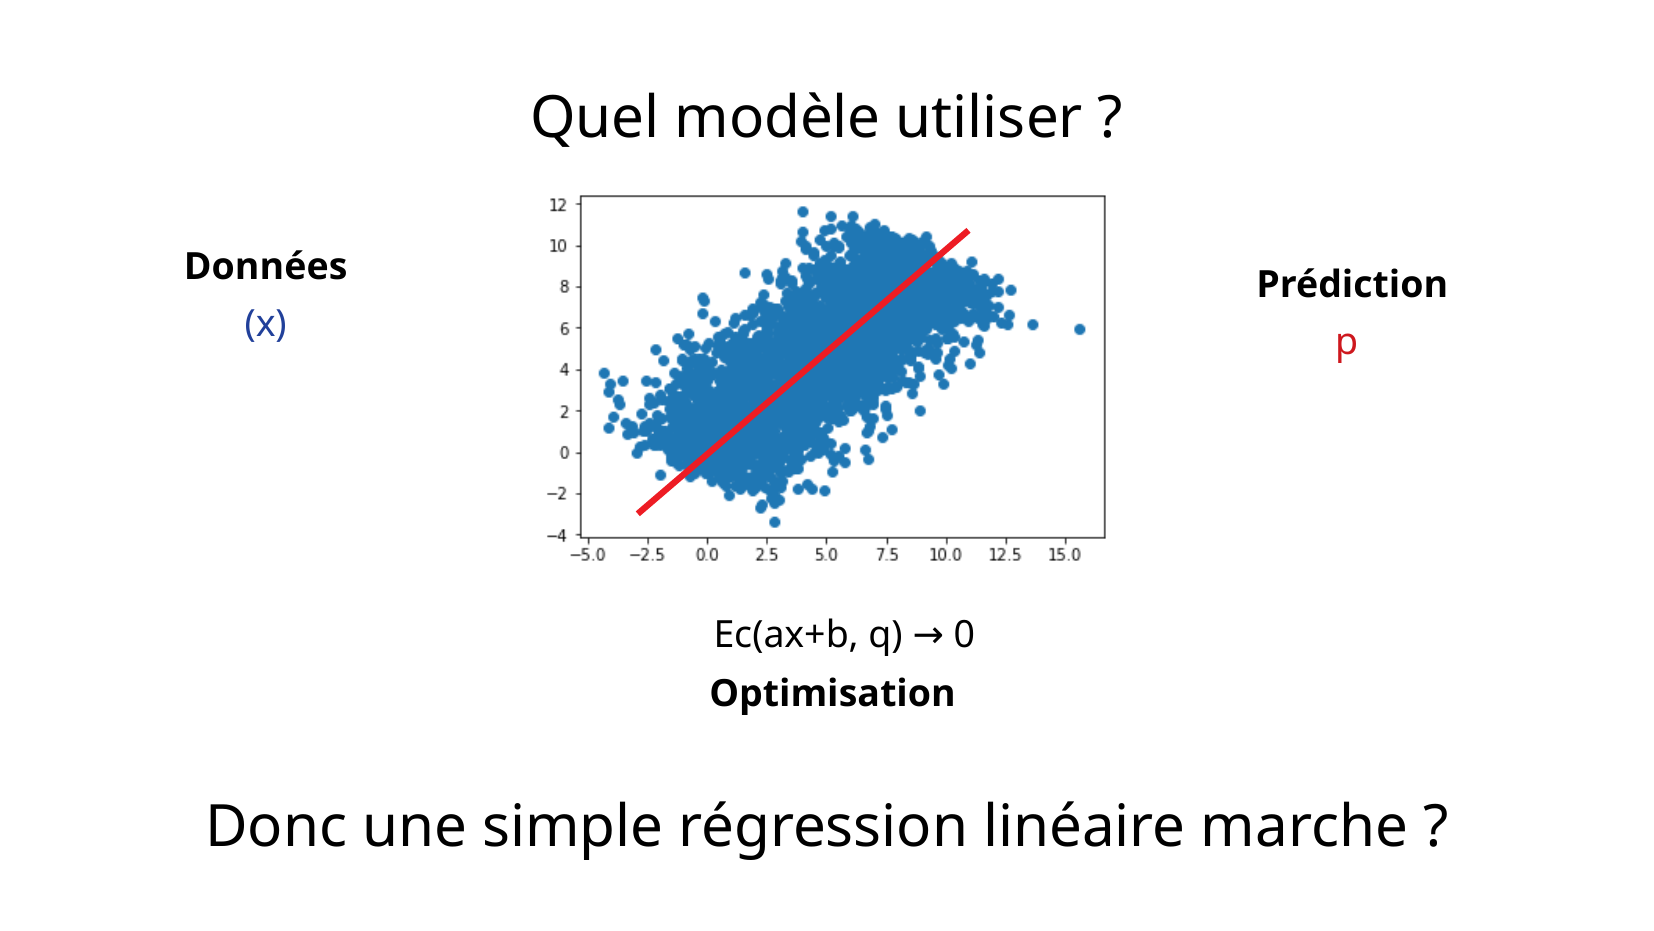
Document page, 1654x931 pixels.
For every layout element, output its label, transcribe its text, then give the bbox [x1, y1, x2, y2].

title Donc une simple régression linéaire marche ? [82, 745, 1571, 902]
text_box p [1281, 355, 1412, 367]
text_box Prédiction [1181, 250, 1524, 355]
text_box Optimisation [614, 659, 1052, 745]
picture [535, 180, 1120, 575]
title Quel modèle utiliser ? [82, 37, 1571, 193]
text_box Ec(ax+b, q) → 0 [673, 600, 1016, 659]
text_box Données [94, 232, 438, 337]
text_box (x) [200, 337, 331, 349]
